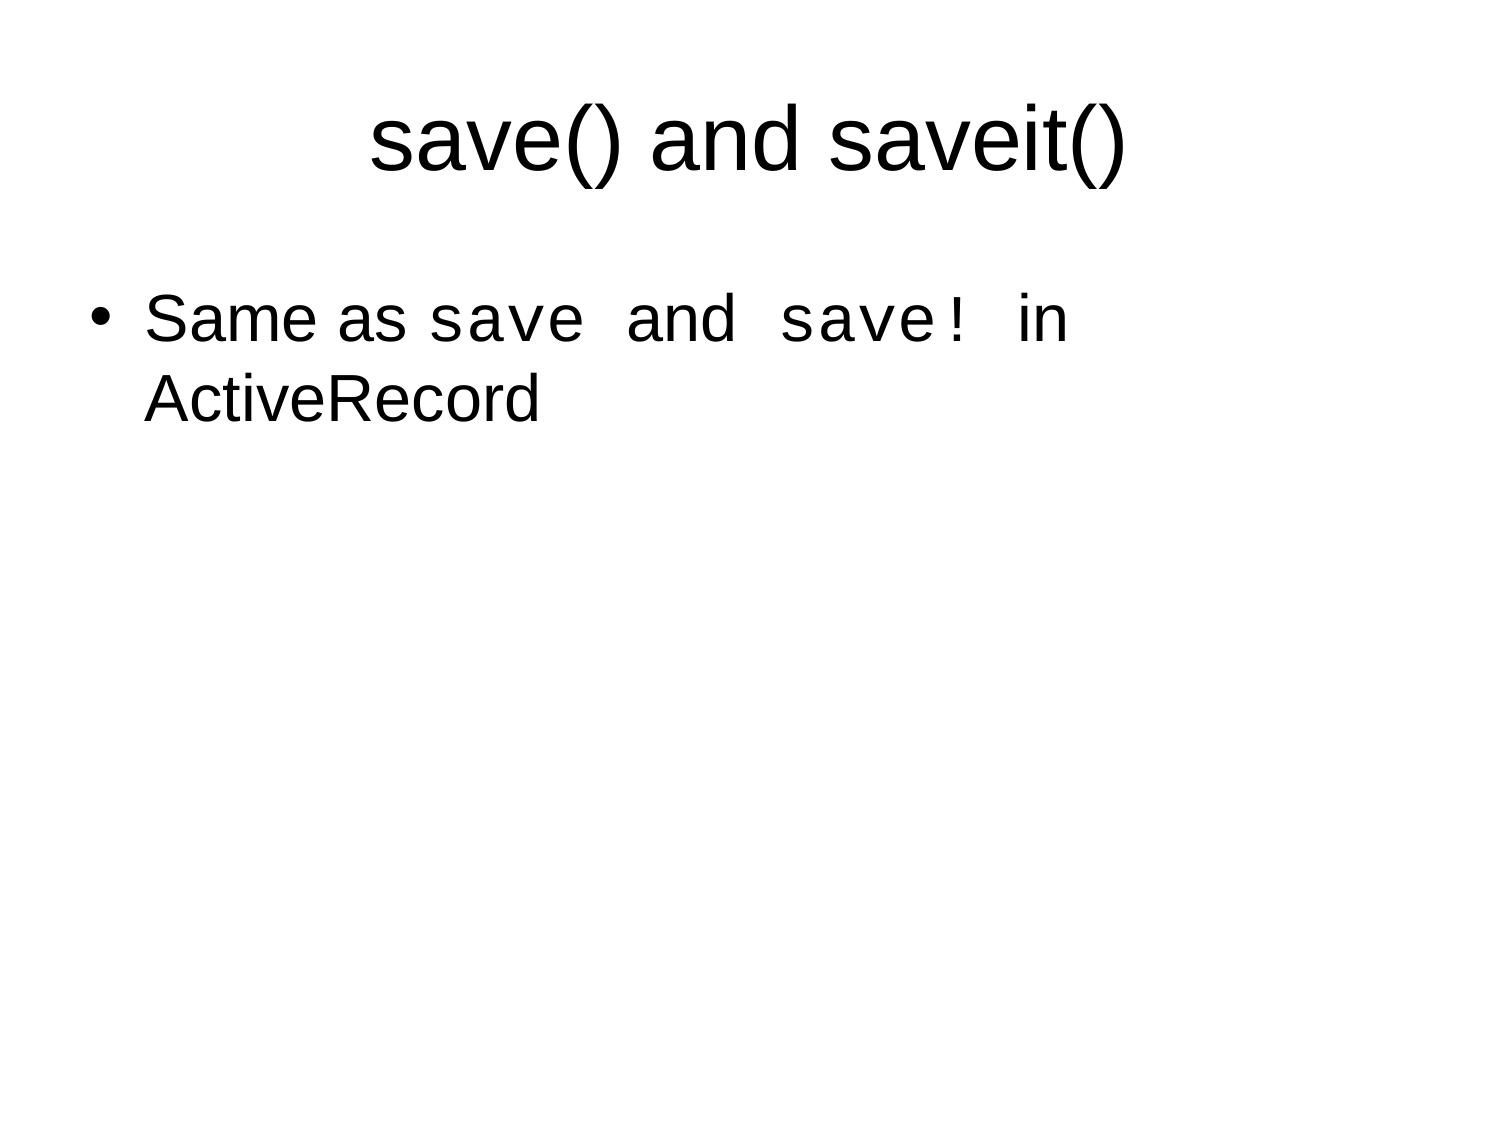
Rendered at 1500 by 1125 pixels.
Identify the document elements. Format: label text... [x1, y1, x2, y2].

list Same as save and save! in ActiveRecord [75, 262, 1426, 1005]
title save() and saveit() [75, 45, 1426, 233]
